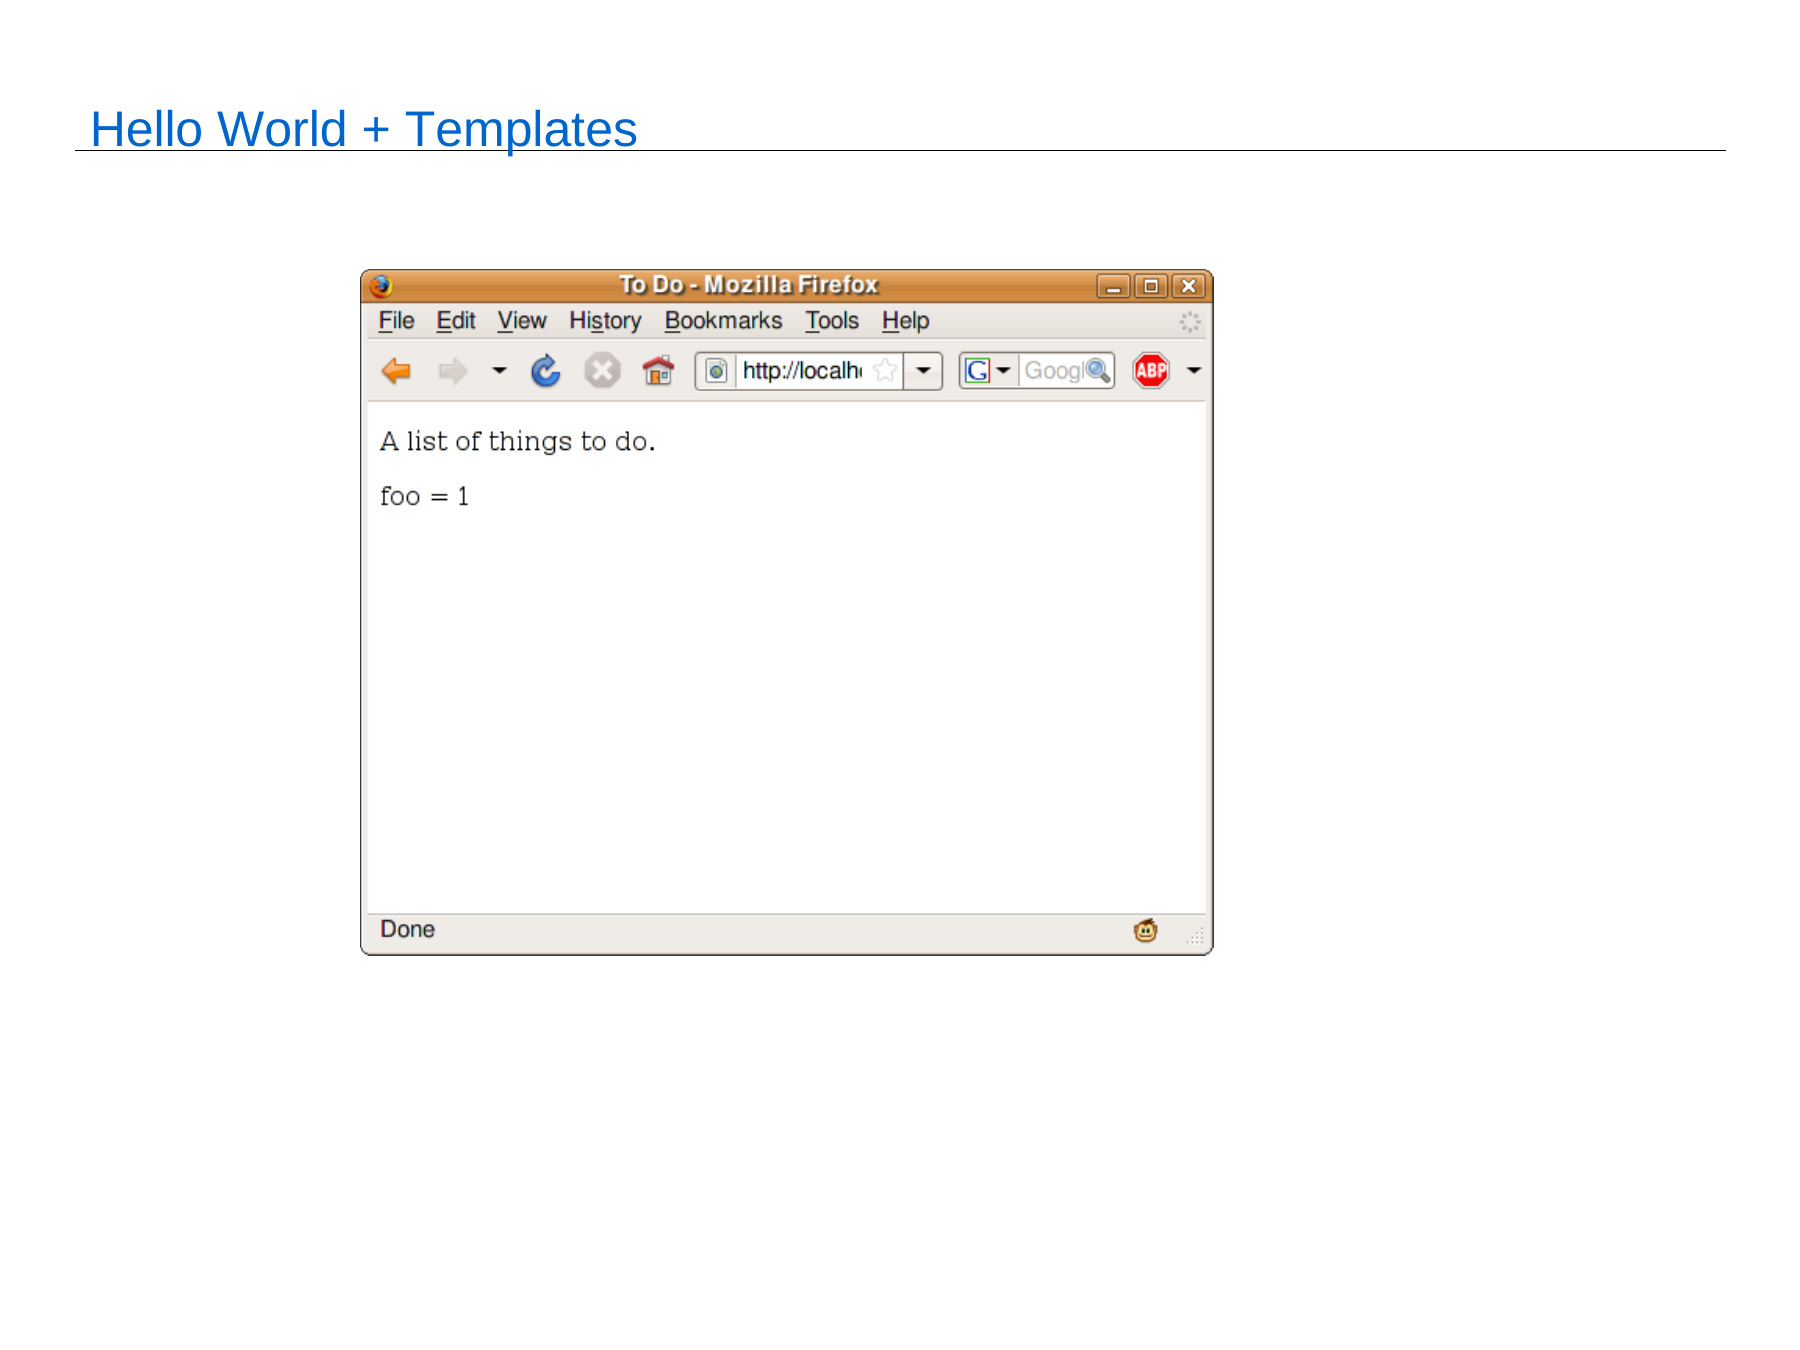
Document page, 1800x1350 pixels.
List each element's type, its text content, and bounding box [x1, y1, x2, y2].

picture [360, 269, 1214, 956]
title Hello World + Templates [89, 71, 1489, 165]
